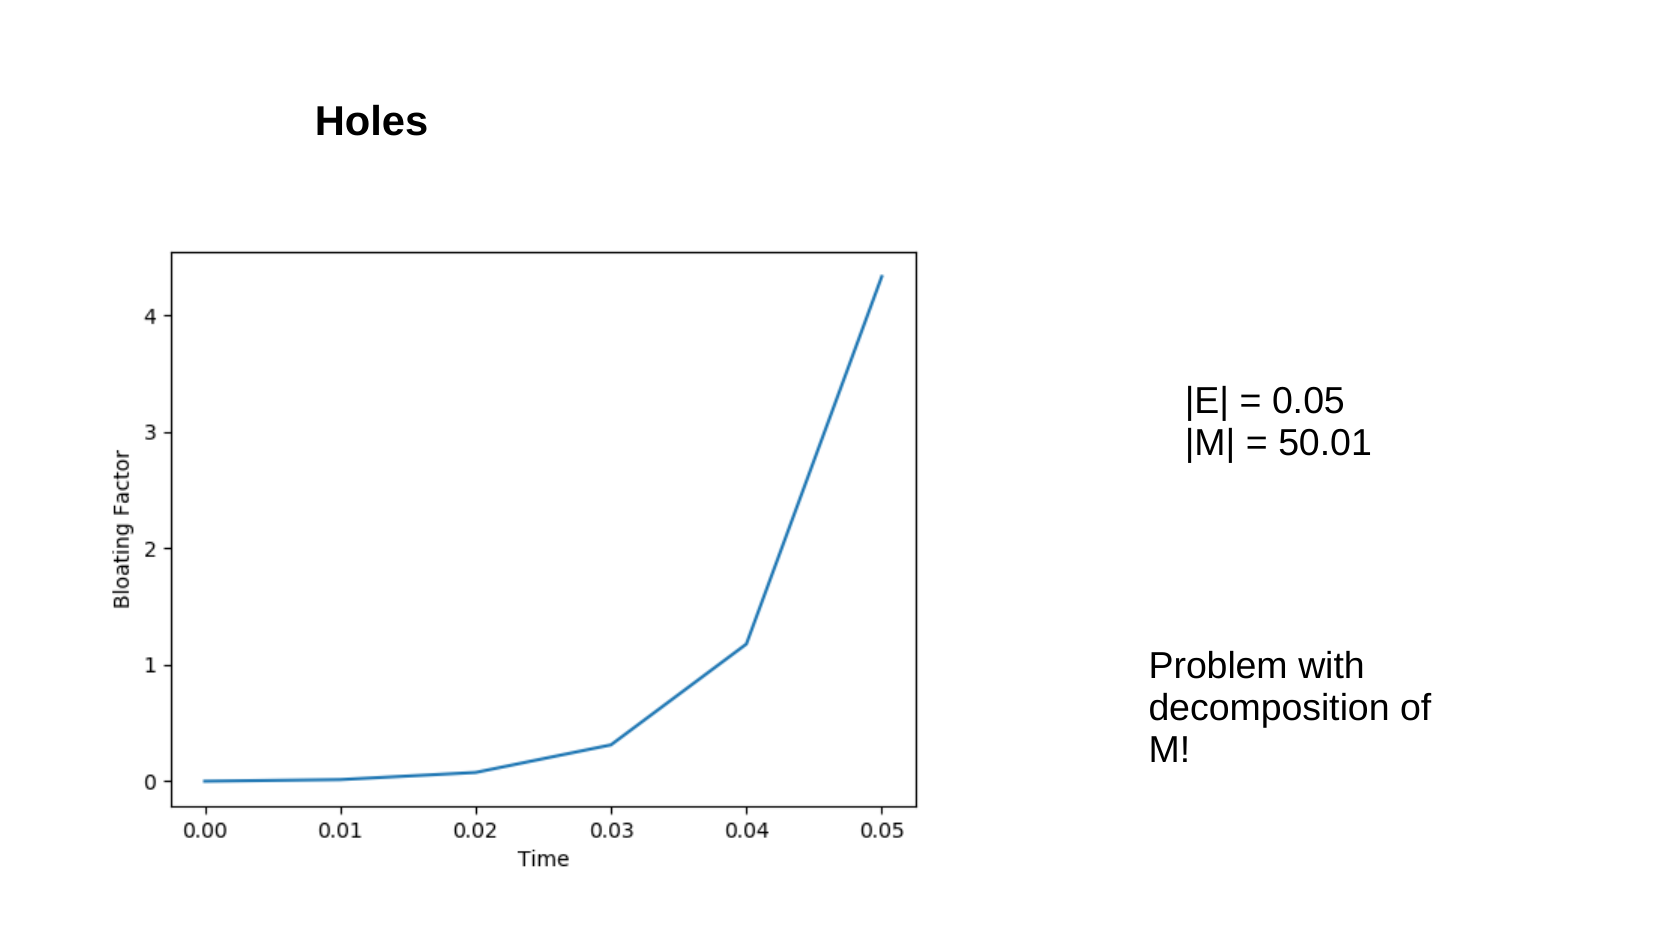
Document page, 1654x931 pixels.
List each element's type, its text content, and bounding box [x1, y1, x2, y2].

text_box |E| = 0.05 |M| = 50.01 [1170, 372, 1546, 472]
text_box Holes [300, 90, 841, 152]
text_box Problem with decomposition of M! [1133, 637, 1471, 778]
picture [51, 165, 1012, 886]
